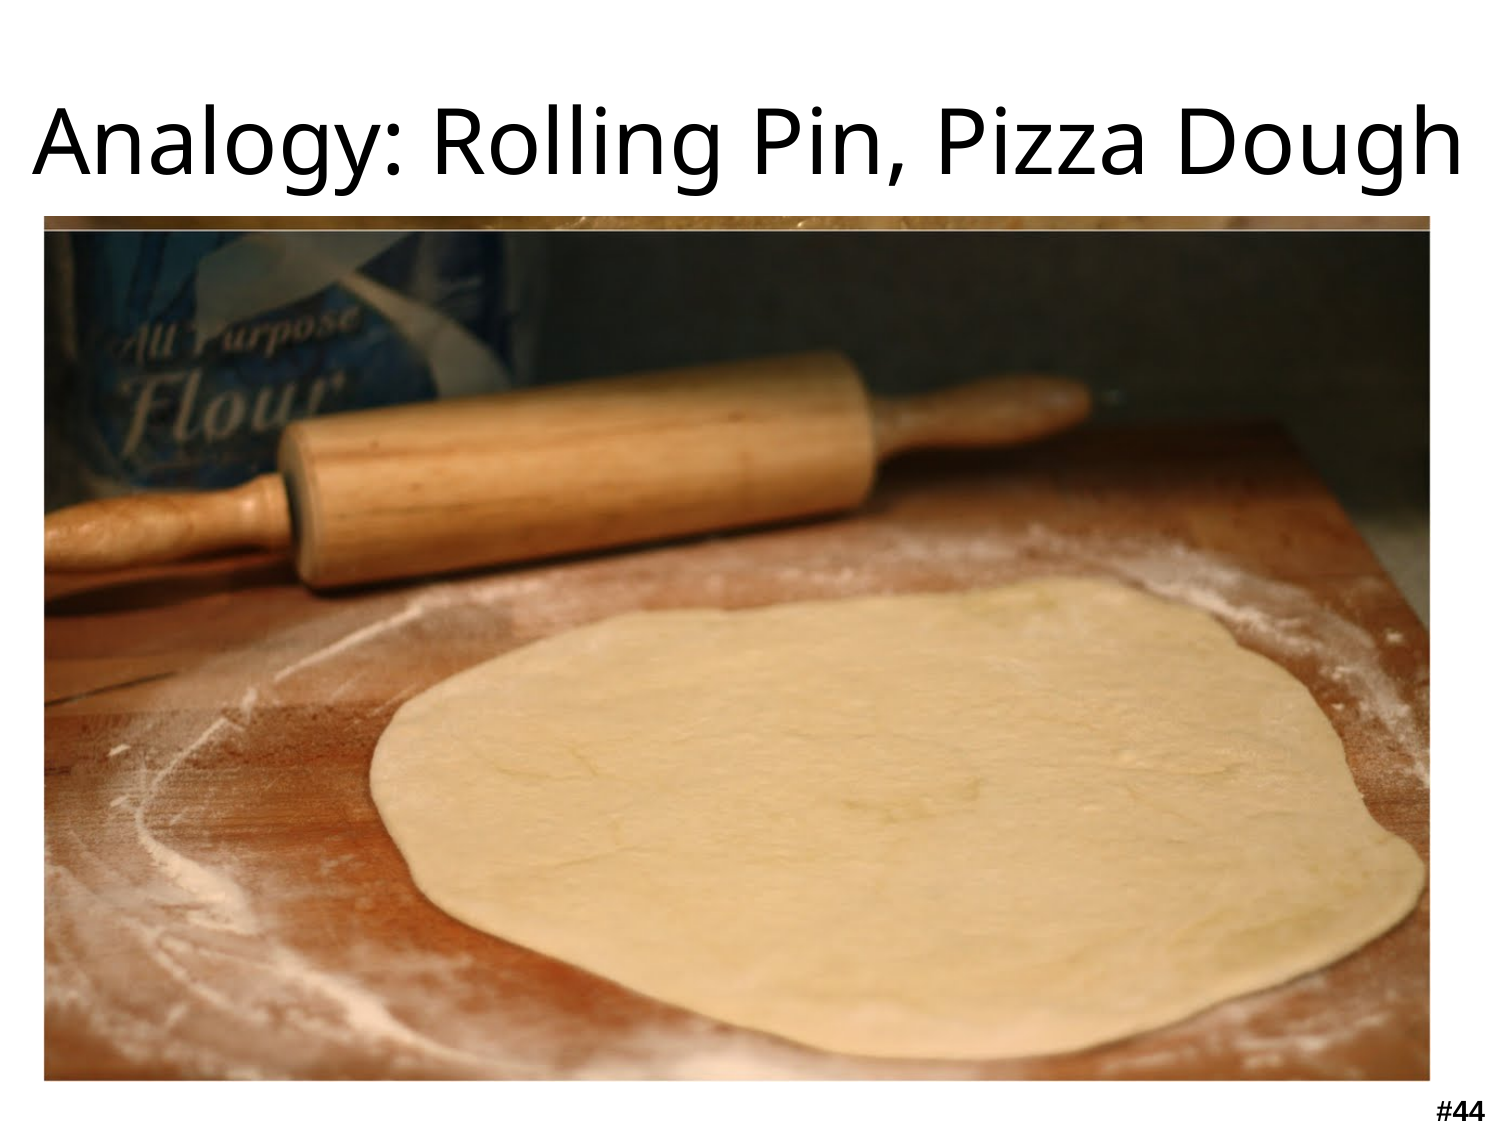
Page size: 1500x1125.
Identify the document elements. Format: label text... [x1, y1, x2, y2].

picture [43, 216, 1431, 1082]
title Analogy: Rolling Pin, Pizza Dough [24, 45, 1476, 233]
